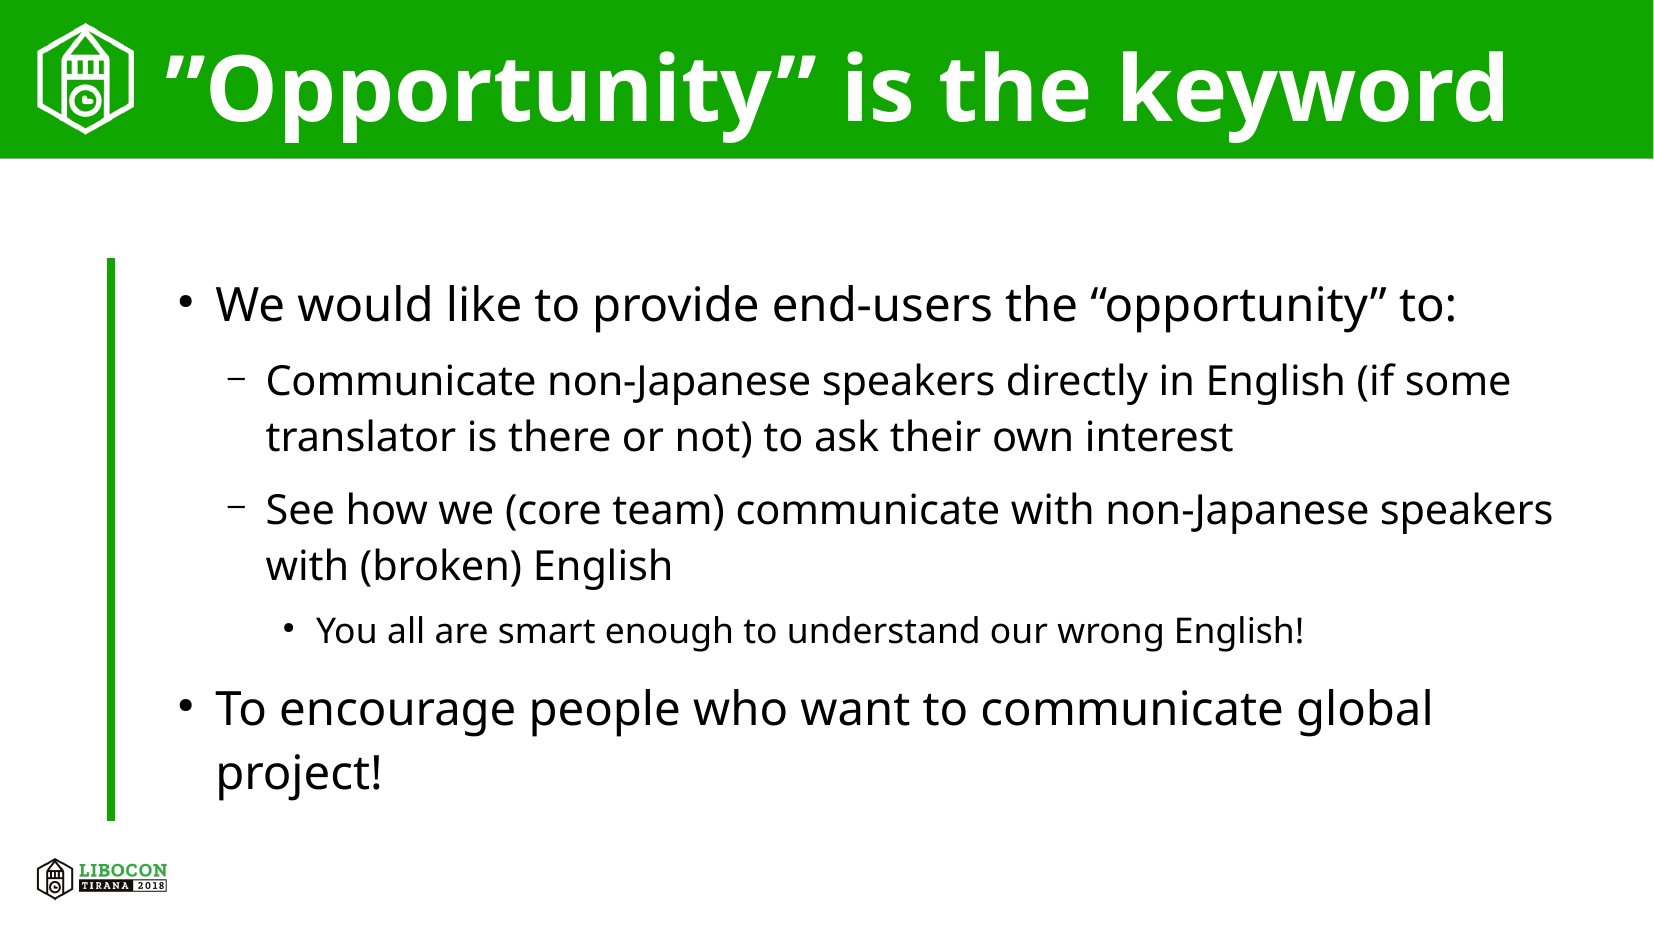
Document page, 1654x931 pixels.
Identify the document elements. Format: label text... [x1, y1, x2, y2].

picture [0, 0, 1654, 930]
title ”Opportunity” is the keyword [165, 31, 1571, 142]
list We would like to provide end-users the “opportunity” to: Communicate non-Japanese speakers directly in English (if some translator is there or not) to ask their own interest See how we (core team) communicate with non-Japanese speakers with (broken) English You all are smart enough to understand our wrong English! To encourage people who want to communicate global project! [165, 270, 1571, 811]
